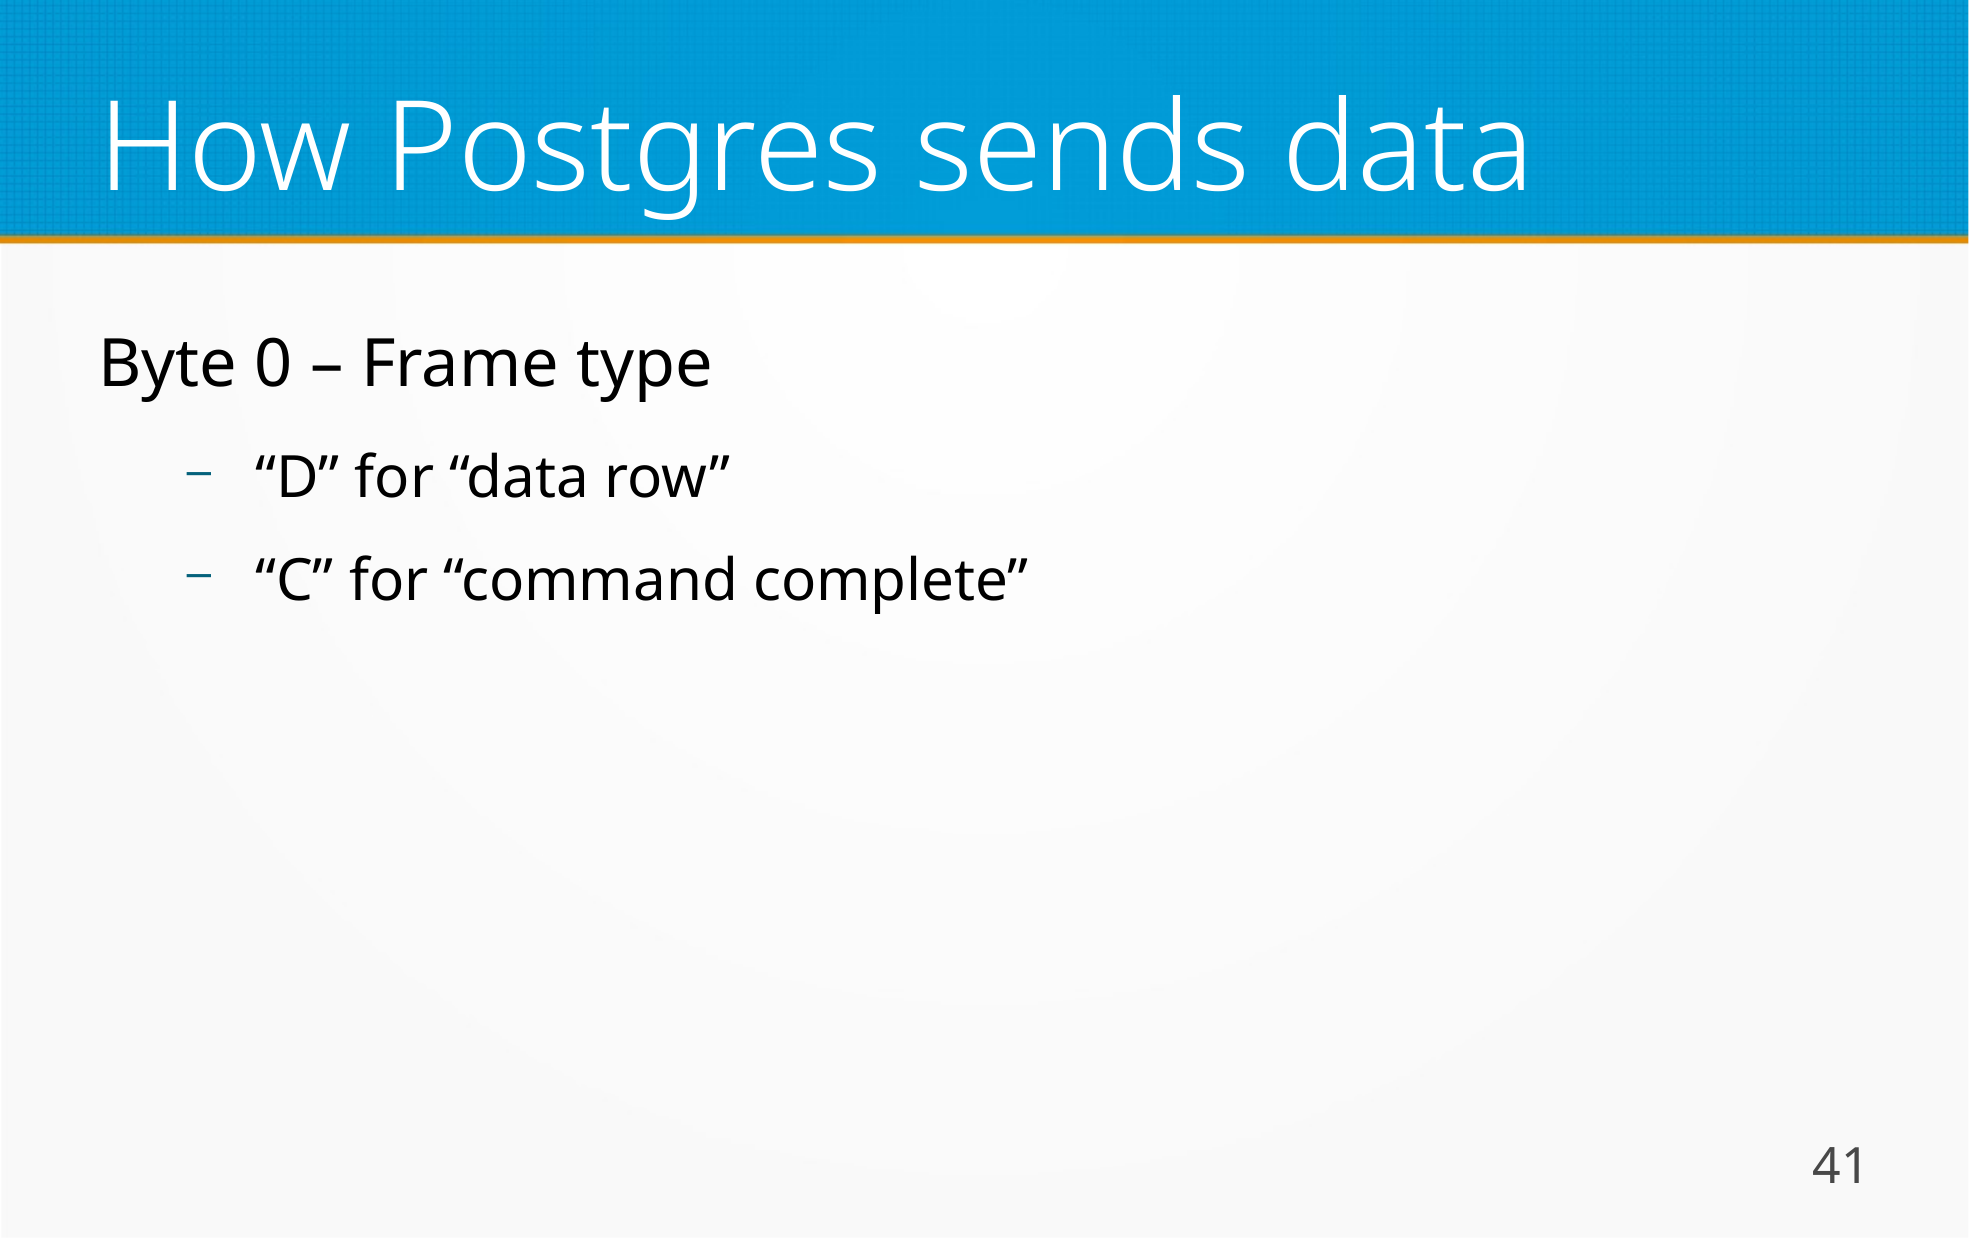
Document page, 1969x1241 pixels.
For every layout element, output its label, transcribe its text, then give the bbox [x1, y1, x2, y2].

picture [0, 233, 1969, 1241]
title How Postgres sends data [98, 19, 1870, 227]
list Byte 0 – Frame type “D” for “data row” “C” for “command complete” [98, 315, 1861, 1081]
